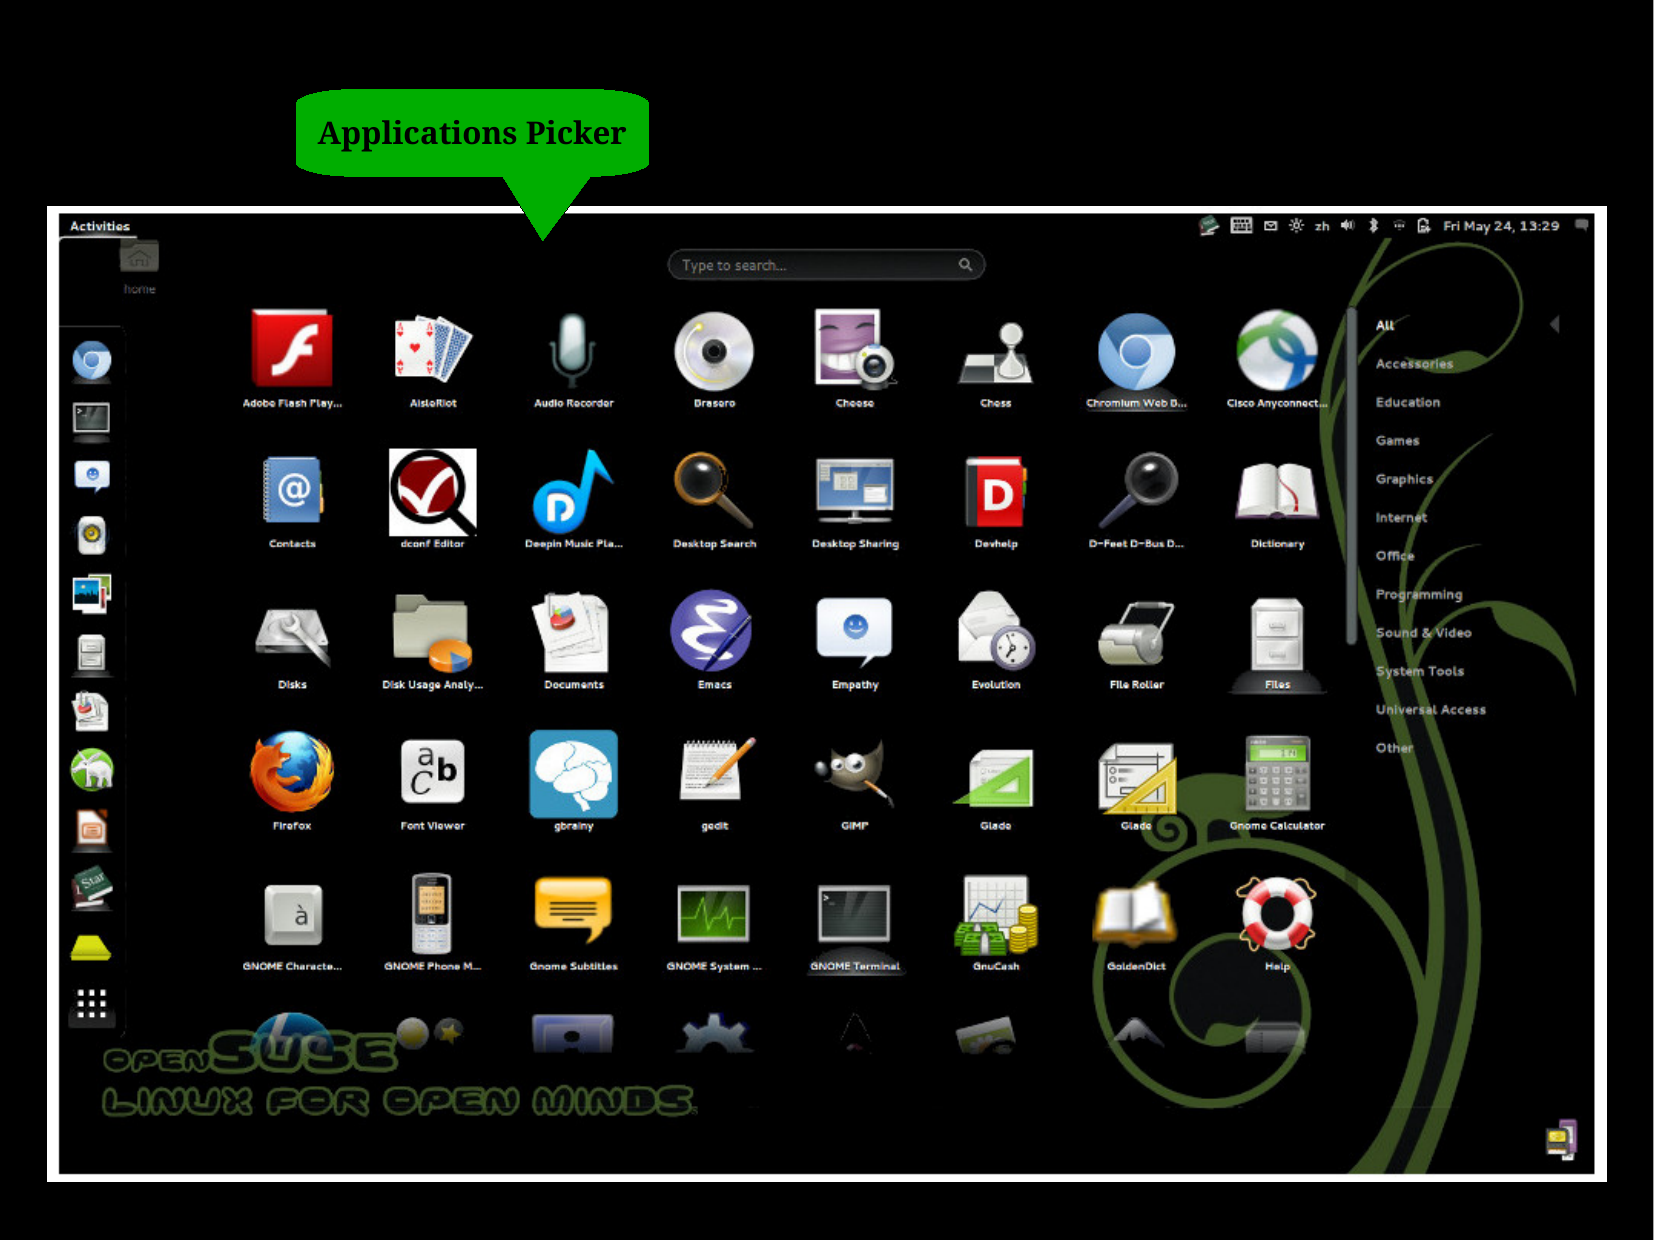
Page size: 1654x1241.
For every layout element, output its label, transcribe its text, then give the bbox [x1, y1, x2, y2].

picture [47, 206, 1607, 1182]
text_box Applications Picker [295, 88, 650, 242]
